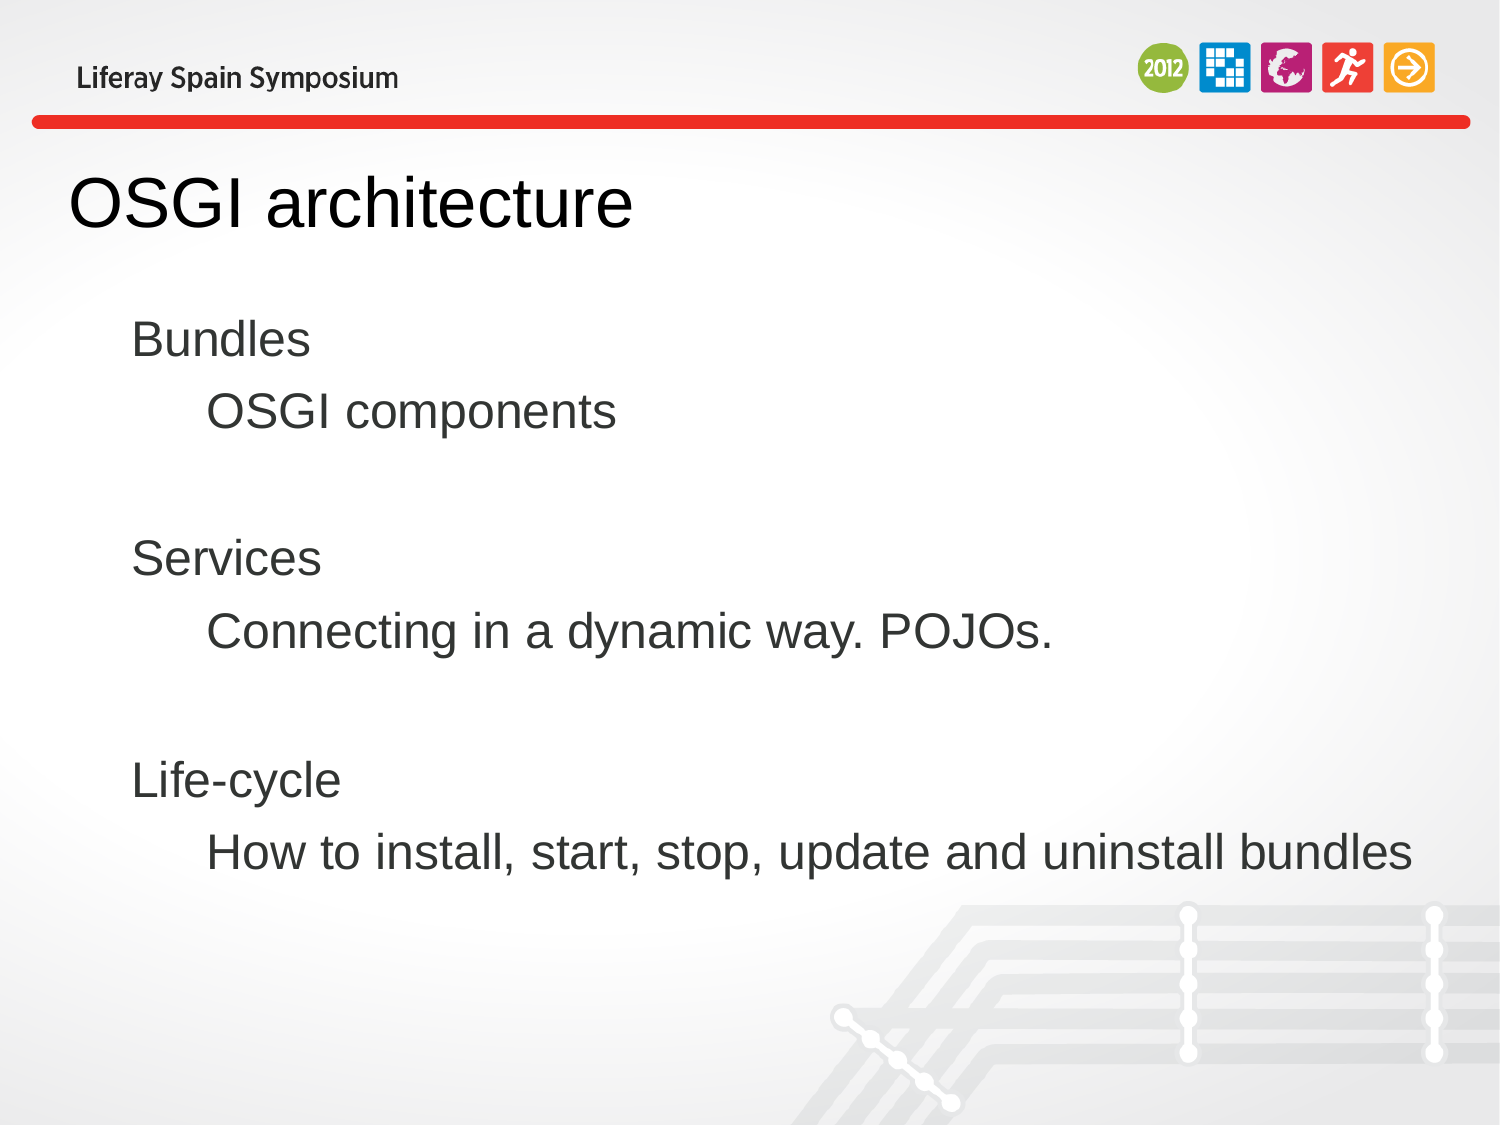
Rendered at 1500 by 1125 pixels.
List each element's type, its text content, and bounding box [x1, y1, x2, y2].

title OSGI architecture [62, 149, 1203, 299]
picture [0, 0, 1500, 1125]
list Bundles OSGI components Services Connecting in a dynamic way. POJOs. Life-cycle How to install, start, stop, update and uninstall bundles [62, 299, 1463, 1125]
